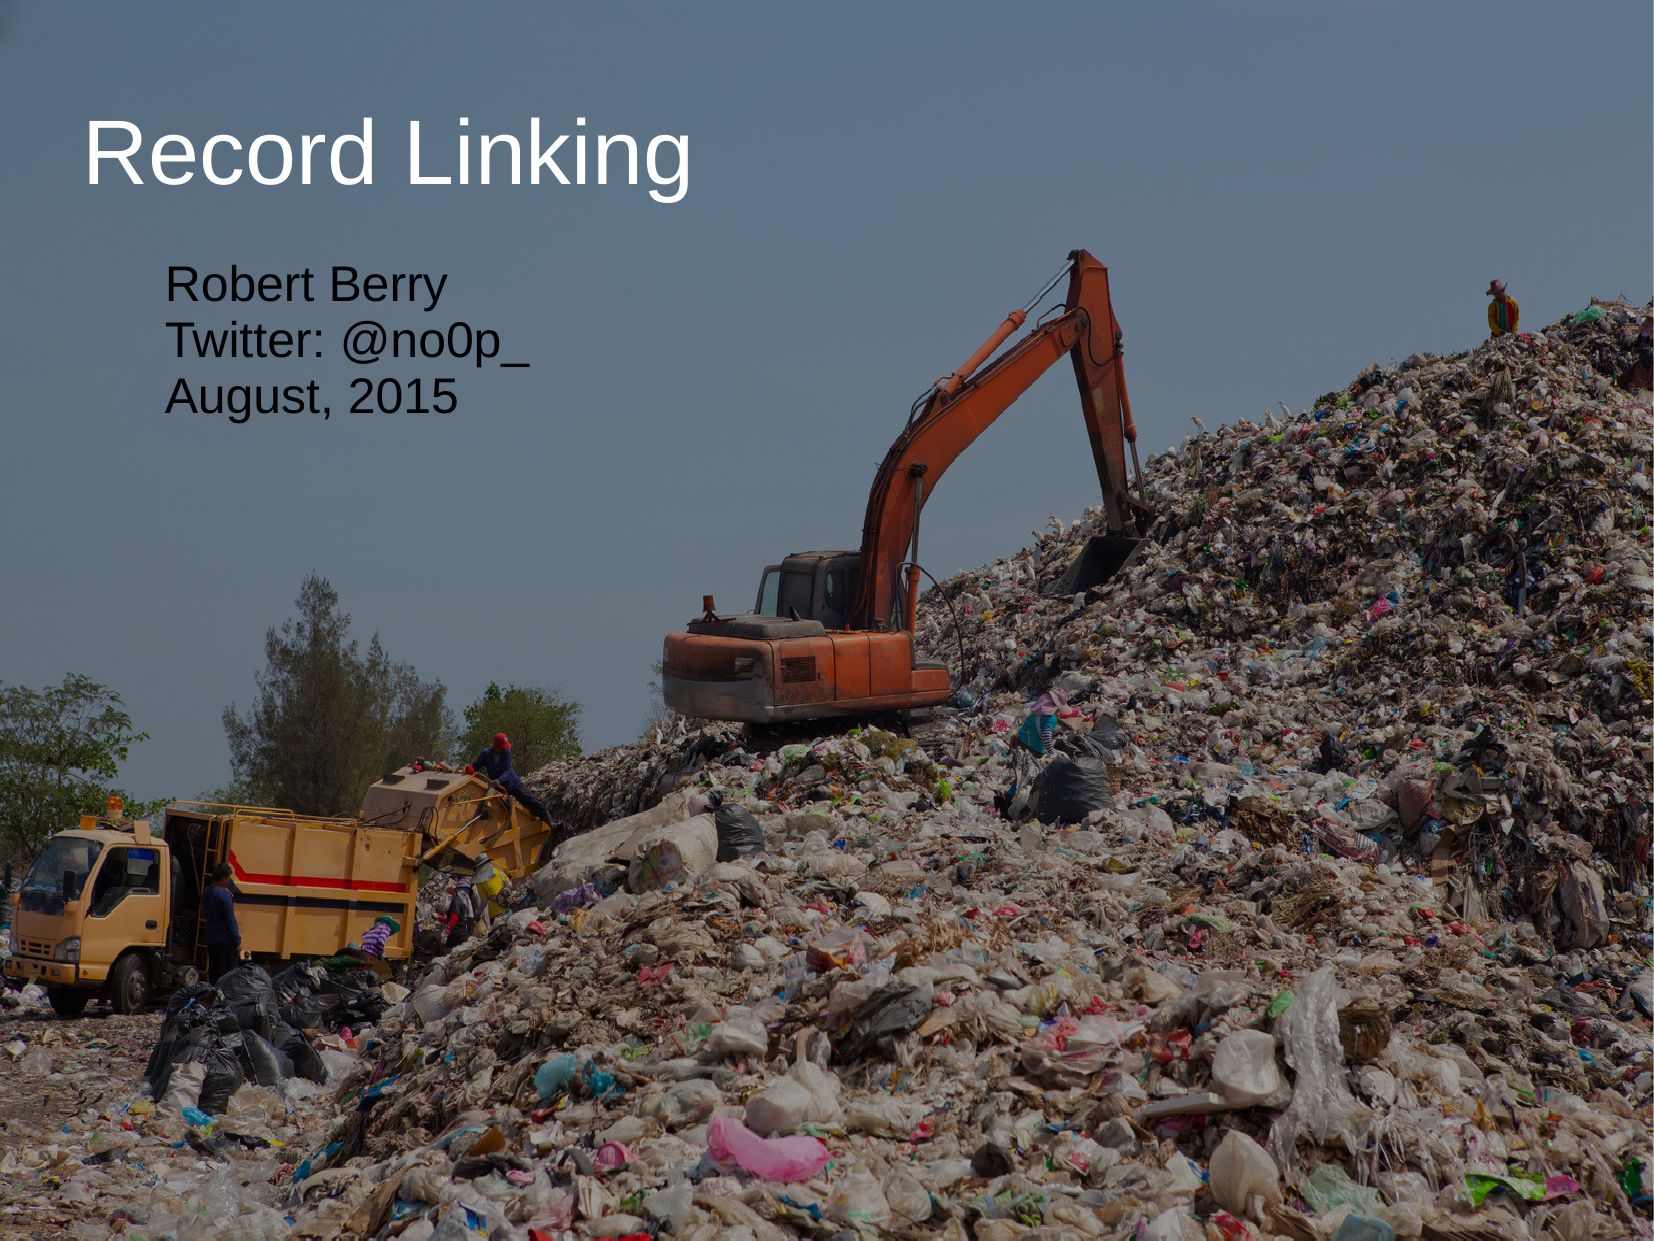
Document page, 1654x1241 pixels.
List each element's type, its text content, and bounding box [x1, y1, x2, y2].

picture [0, 0, 1654, 1241]
list [82, 295, 1571, 639]
title Record Linking [82, 49, 1571, 257]
list [82, 670, 1571, 1015]
text_box Robert Berry Twitter: @no0p_ August, 2015 [150, 249, 545, 433]
